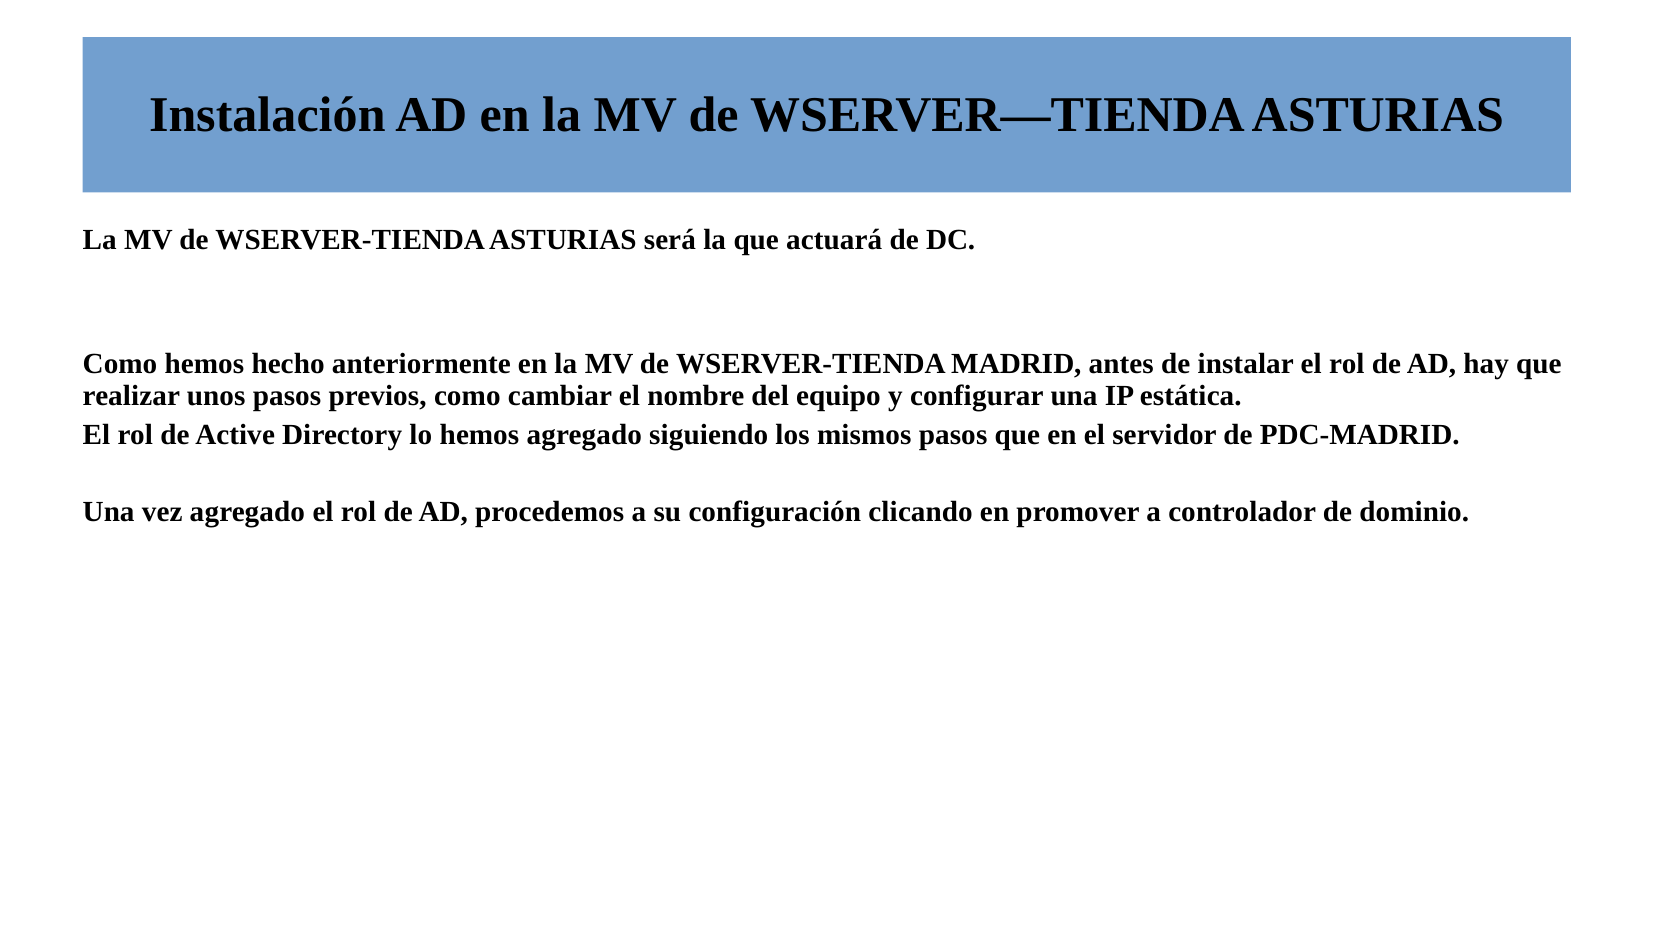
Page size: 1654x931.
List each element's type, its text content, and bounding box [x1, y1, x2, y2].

list La MV de WSERVER-TIENDA ASTURIAS será la que actuará de DC. Como hemos hecho anteriormente en la MV de WSERVER-TIENDA MADRID, antes de instalar el rol de AD, hay que realizar unos pasos previos, como cambiar el nombre del equipo y configurar una IP estática. El rol de Active Directory lo hemos agregado siguiendo los mismos pasos que en el servidor de PDC-MADRID. Una vez agregado el rol de AD, procedemos a su configuración clicando en promover a controlador de dominio. [82, 217, 1571, 758]
title Instalación AD en la MV de WSERVER—TIENDA ASTURIAS [82, 37, 1571, 193]
